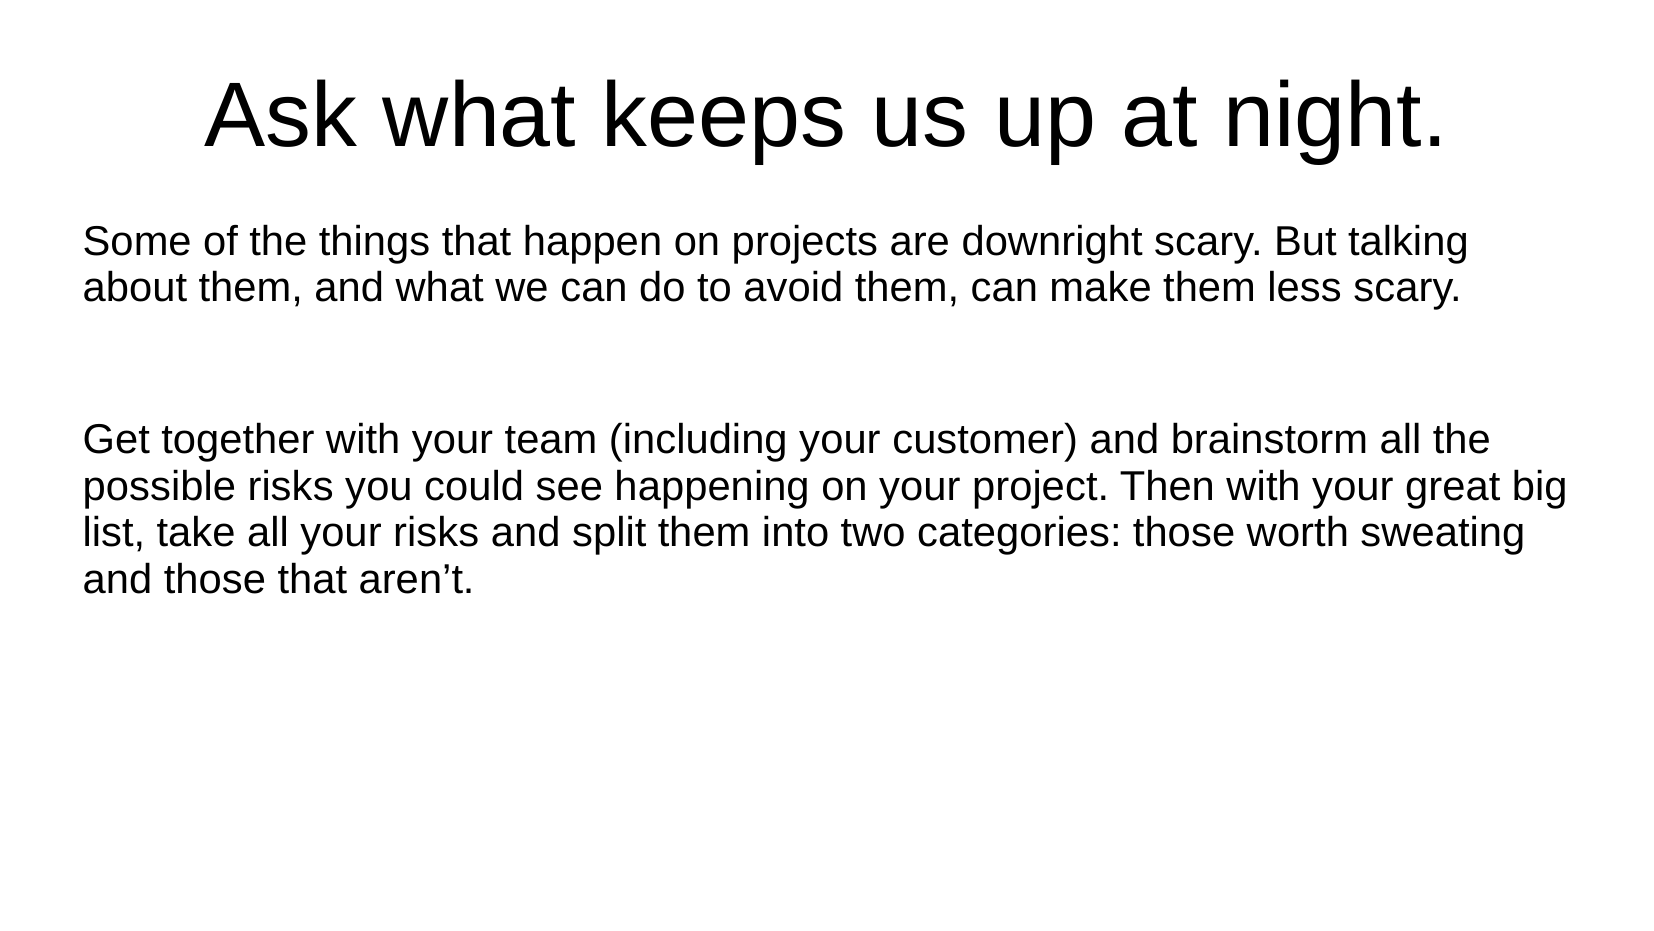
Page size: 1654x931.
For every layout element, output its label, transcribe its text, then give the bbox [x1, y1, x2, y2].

title Ask what keeps us up at night. [82, 37, 1571, 193]
list Some of the things that happen on projects are downright scary. But talking about them, and what we can do to avoid them, can make them less scary. Get together with your team (including your customer) and brainstorm all the possible risks you could see happening on your project. Then with your great big list, take all your risks and split them into two categories: those worth sweating and those that aren’t. [82, 217, 1571, 758]
